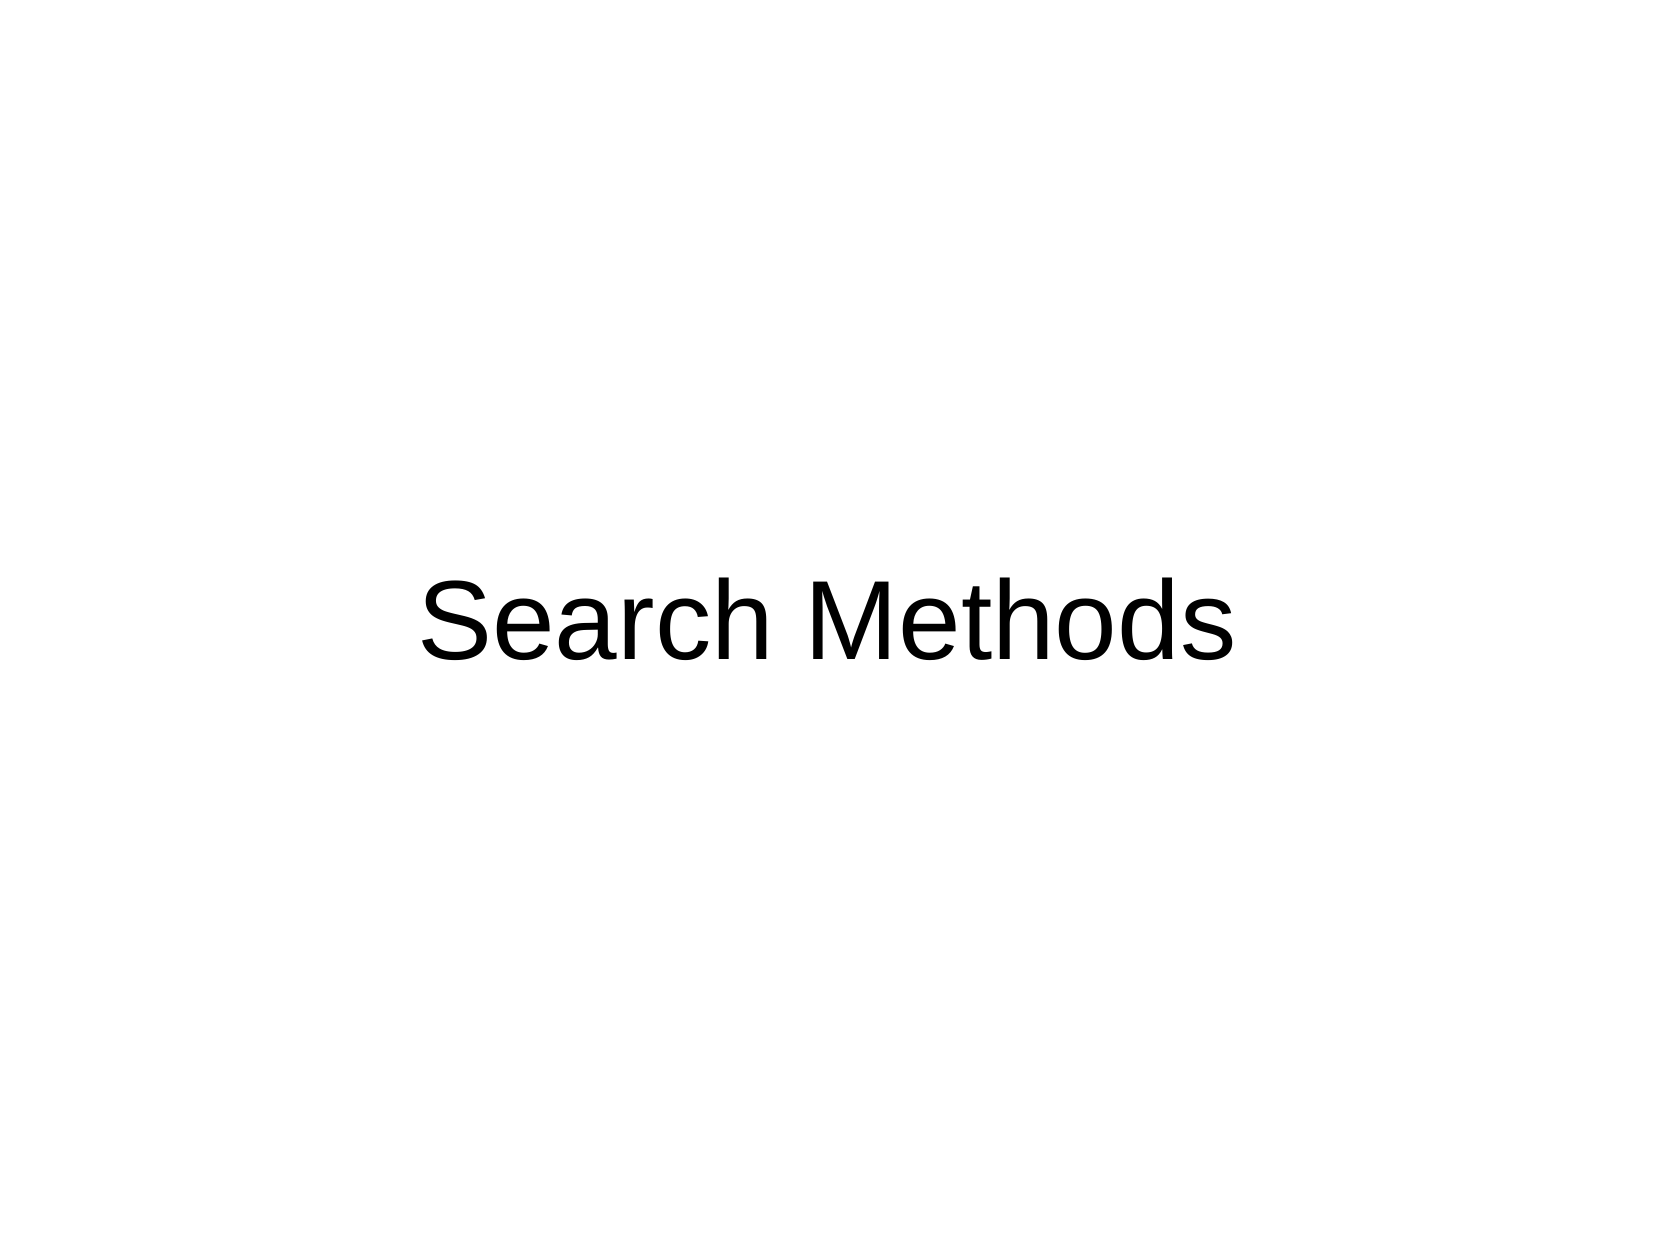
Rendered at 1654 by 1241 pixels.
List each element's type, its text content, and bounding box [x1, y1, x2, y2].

subtitle Search Methods [82, 140, 1571, 1101]
